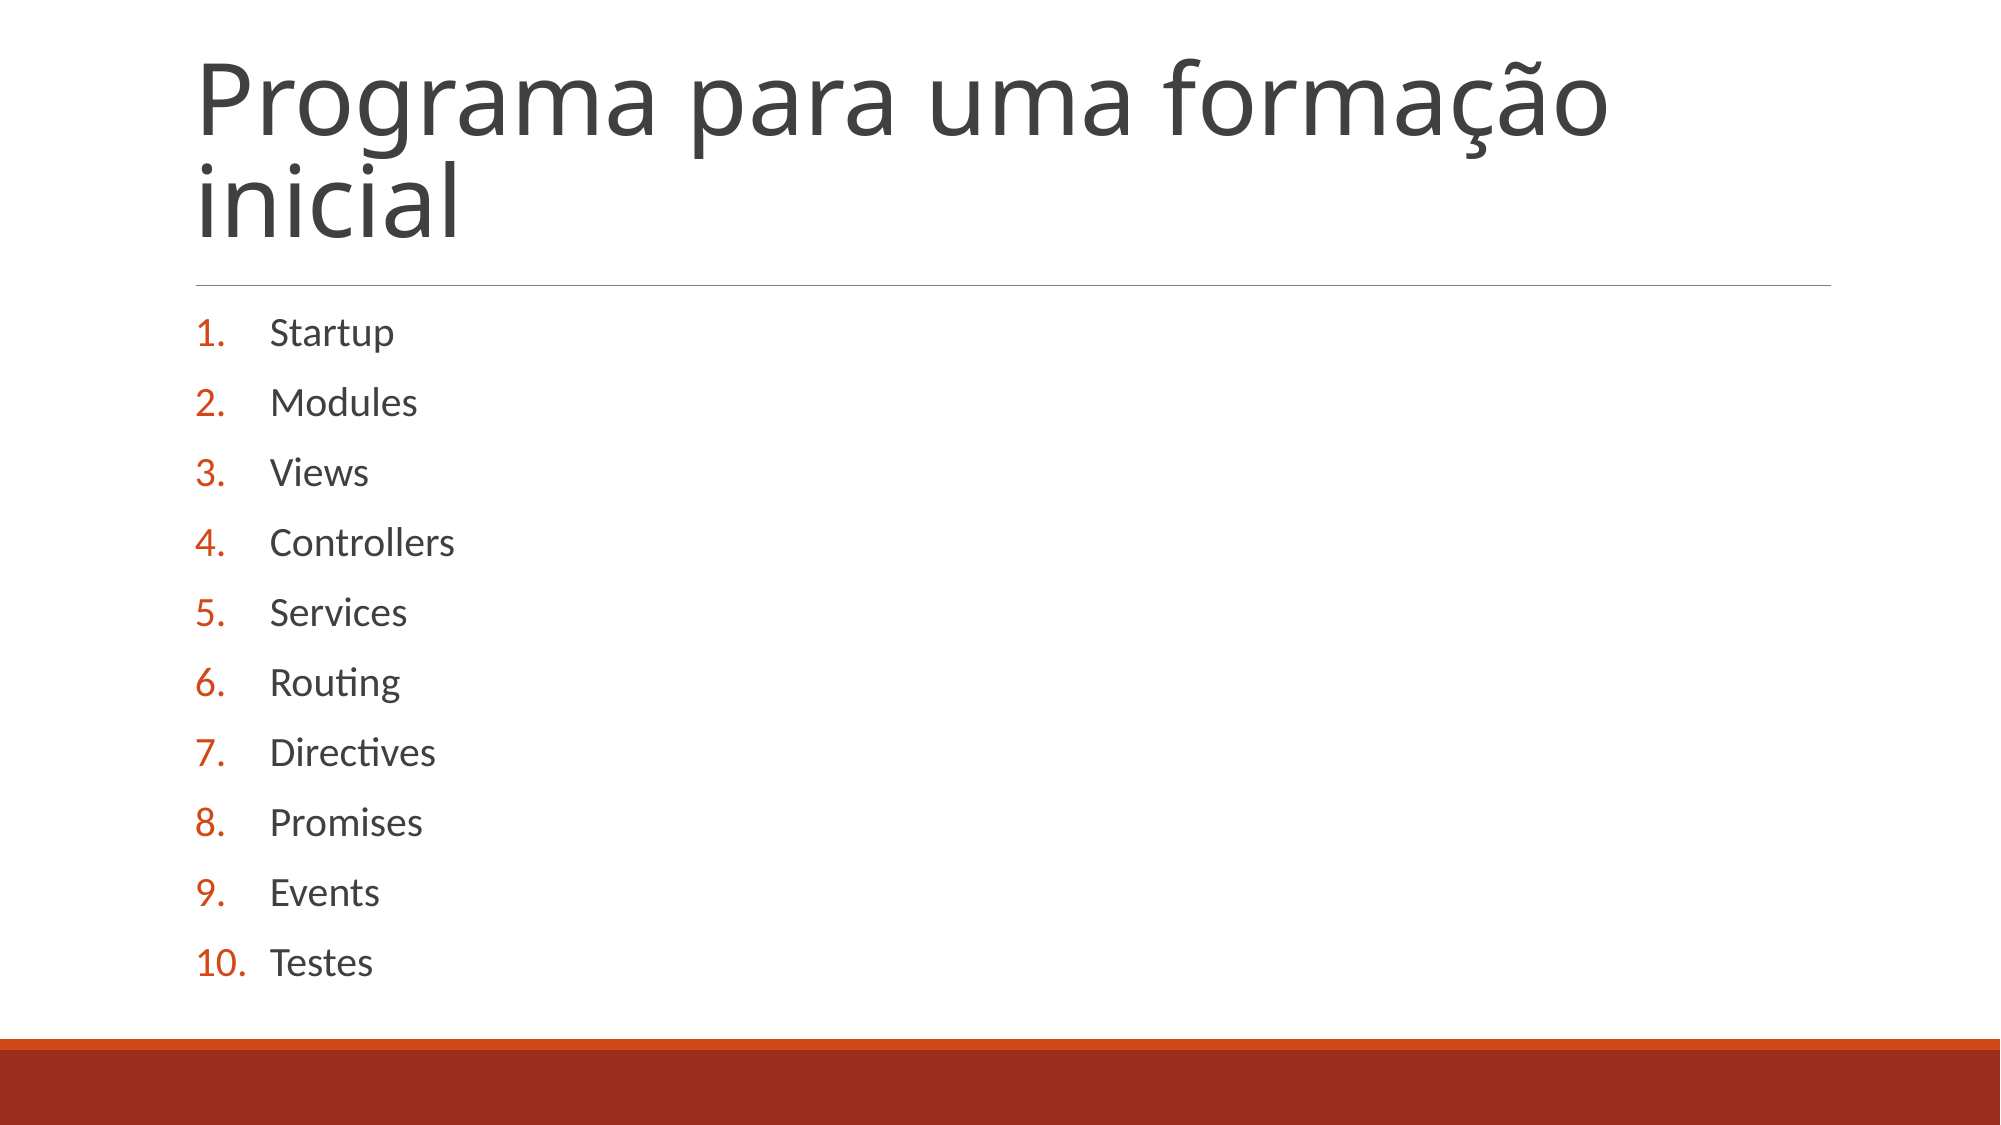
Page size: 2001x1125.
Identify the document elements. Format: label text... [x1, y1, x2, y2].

title Programa para uma formação inicial [180, 47, 1830, 285]
list Startup Modules Views Controllers Services Routing Directives Promises Events Testes [180, 302, 1830, 963]
